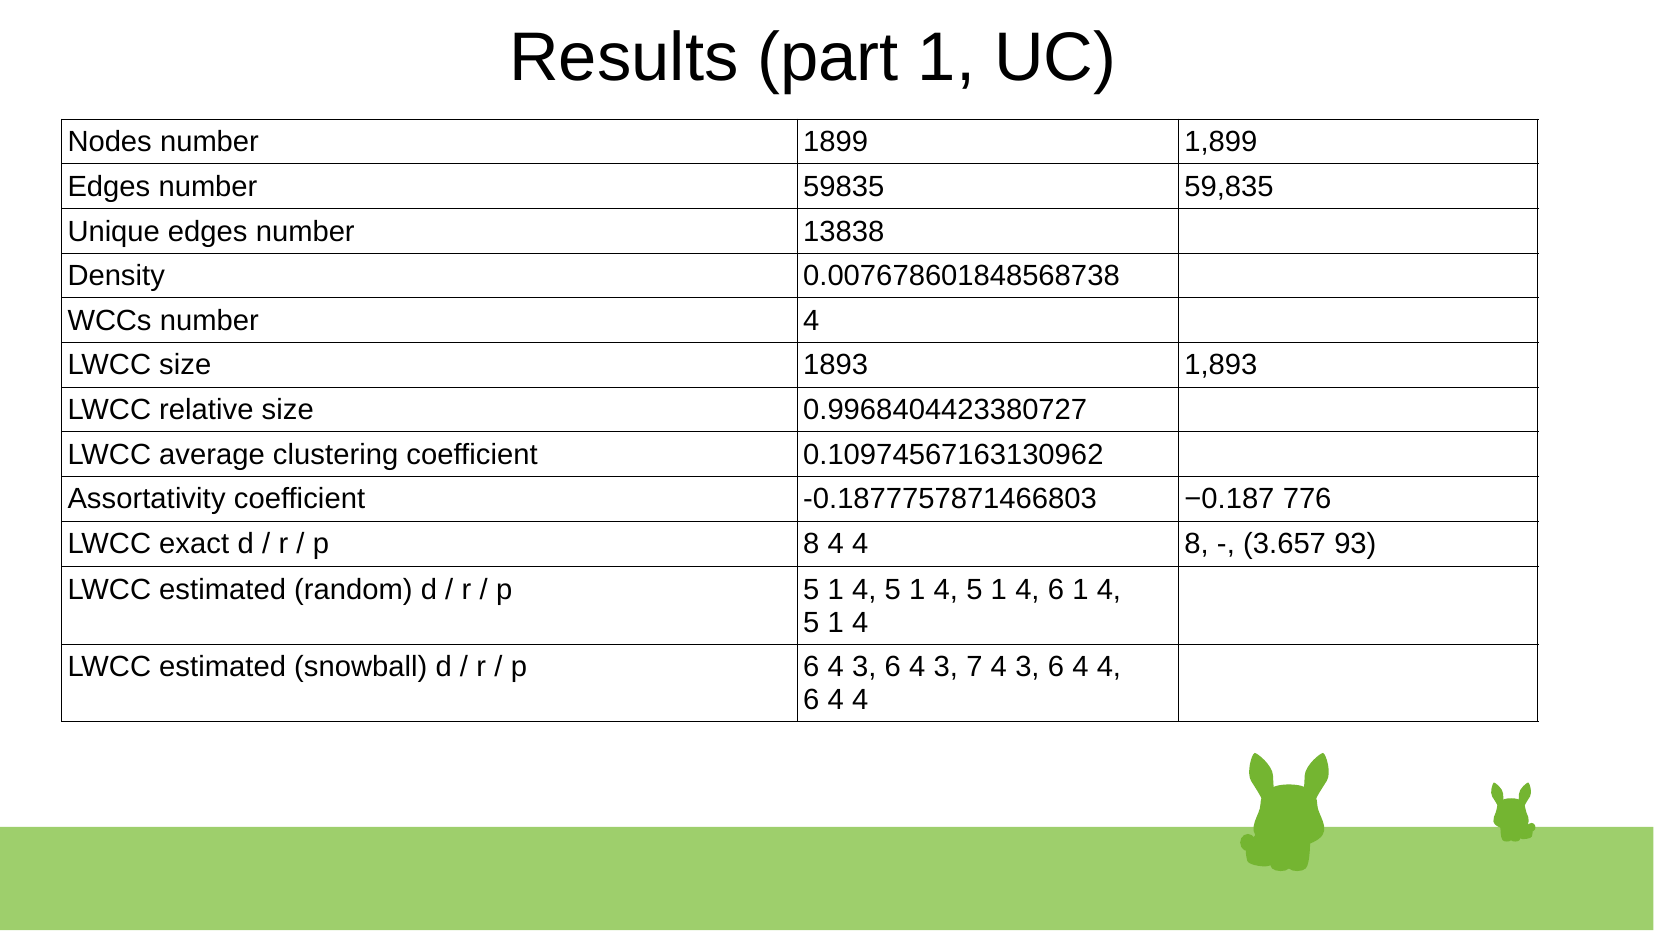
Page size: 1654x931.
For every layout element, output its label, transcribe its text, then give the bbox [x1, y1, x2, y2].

table_cell 6 4 3, 6 4 3, 7 4 3, 6 4 4, 6 4 4 [798, 645, 1178, 721]
table_cell Density [62, 254, 797, 297]
table_cell [1179, 298, 1537, 342]
table_cell −0.187 776 [1179, 477, 1537, 521]
table_cell Edges number [62, 164, 797, 208]
table_cell 8 4 4 [798, 522, 1178, 566]
table_cell [1179, 254, 1537, 297]
table_cell 0.10974567163130962 [798, 432, 1178, 476]
table_cell 5 1 4, 5 1 4, 5 1 4, 6 1 4, 5 1 4 [798, 567, 1178, 644]
table_cell Unique edges number [62, 209, 797, 253]
table_cell [1179, 645, 1537, 721]
table_cell 1893 [798, 343, 1178, 387]
table_header Nodes number [62, 120, 797, 163]
table_cell 0.9968404423380727 [798, 388, 1178, 431]
table_cell LWCC size [62, 343, 797, 387]
table_cell WCCs number [62, 298, 797, 342]
table_cell LWCC estimated (random) d / r / p [62, 567, 797, 644]
table_cell [1179, 567, 1537, 644]
table_header 1899 [798, 120, 1178, 163]
table_cell LWCC estimated (snowball) d / r / p [62, 645, 797, 721]
table_cell LWCC exact d / r / p [62, 522, 797, 566]
table_cell LWCC average clustering coefficient [62, 432, 797, 476]
table_cell [1179, 432, 1537, 476]
table_cell LWCC relative size [62, 388, 797, 431]
table_header 1,899 [1179, 120, 1537, 163]
table_cell 4 [798, 298, 1178, 342]
table_cell Assortativity coefficient [62, 477, 797, 521]
table_cell -0.1877757871466803 [798, 477, 1178, 521]
table_cell [1179, 209, 1537, 253]
table_cell 8, -, (3.657 93) [1179, 522, 1537, 566]
table_cell 1,893 [1179, 343, 1537, 387]
title Results (part 1, UC) [75, 0, 1552, 113]
table_cell 59,835 [1179, 164, 1537, 208]
table_cell 13838 [798, 209, 1178, 253]
table_cell 0.007678601848568738 [798, 254, 1178, 297]
table_cell 59835 [798, 164, 1178, 208]
table_cell [1179, 388, 1537, 431]
